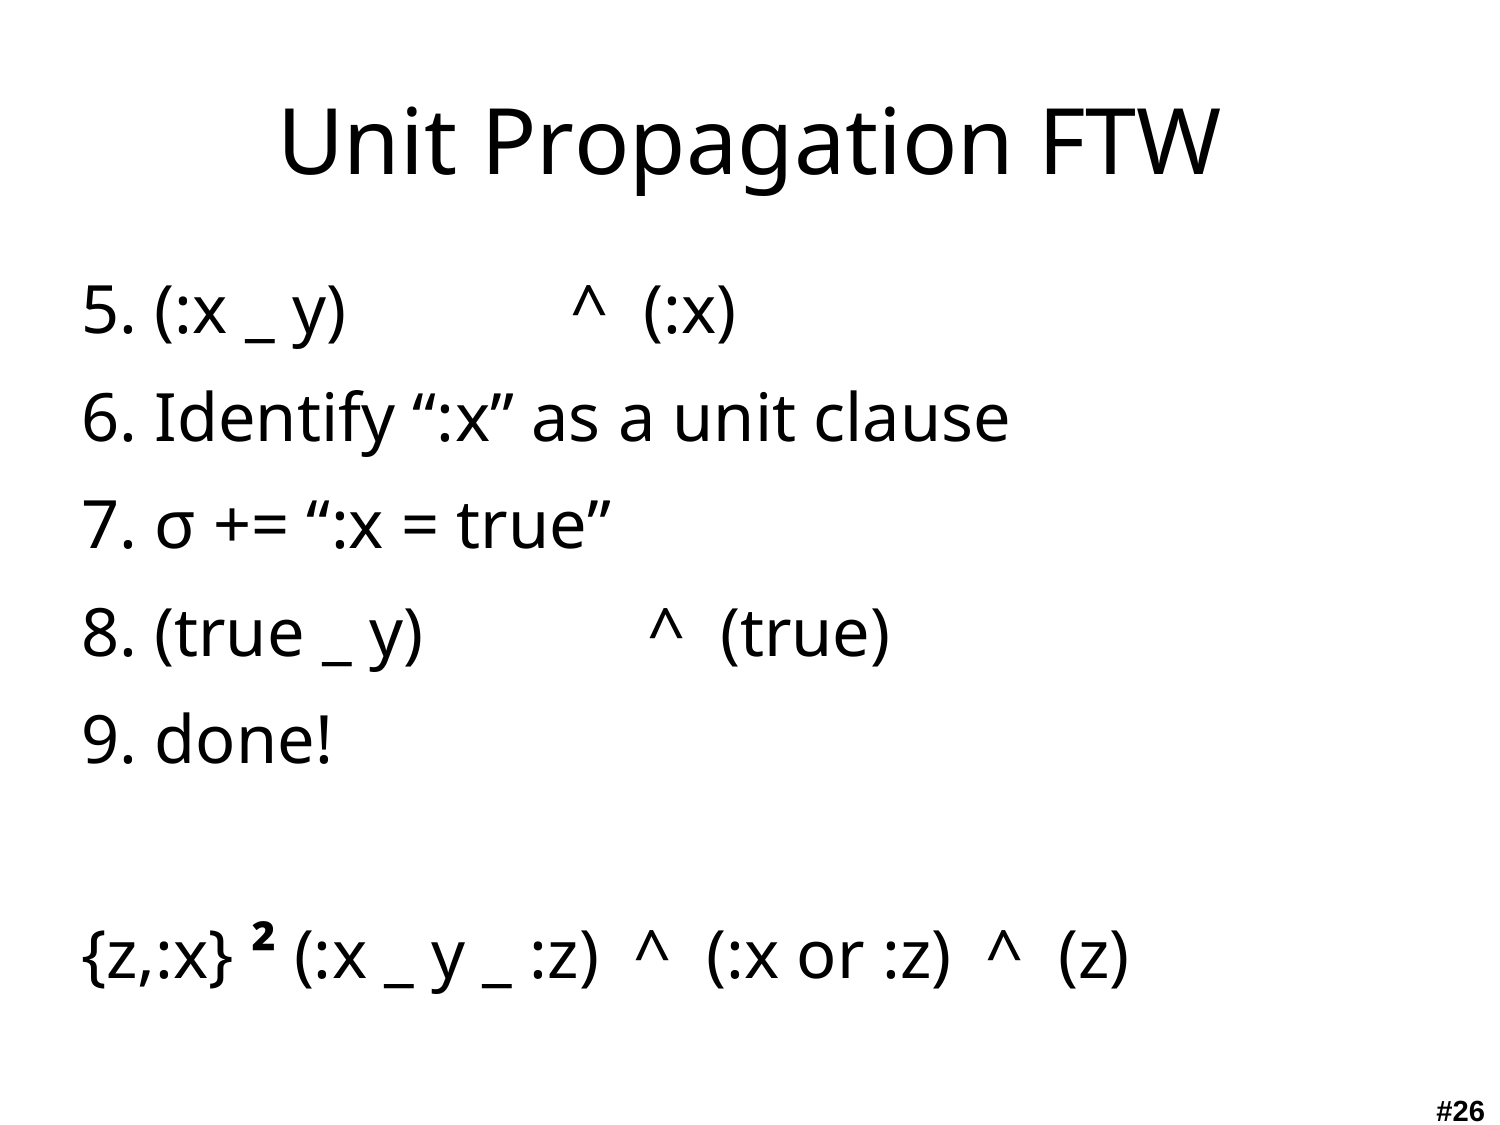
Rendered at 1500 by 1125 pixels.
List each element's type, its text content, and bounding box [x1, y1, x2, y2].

list 5. (:x _ y) ^ (:x) 6. Identify “:x” as a unit clause 7. σ += “:x = true” 8. (true _ y) ^ (true) 9. done! {z,:x} ² (:x _ y _ :z) ^ (:x or :z) ^ (z) [24, 262, 1476, 1101]
title Unit Propagation FTW [24, 45, 1476, 233]
